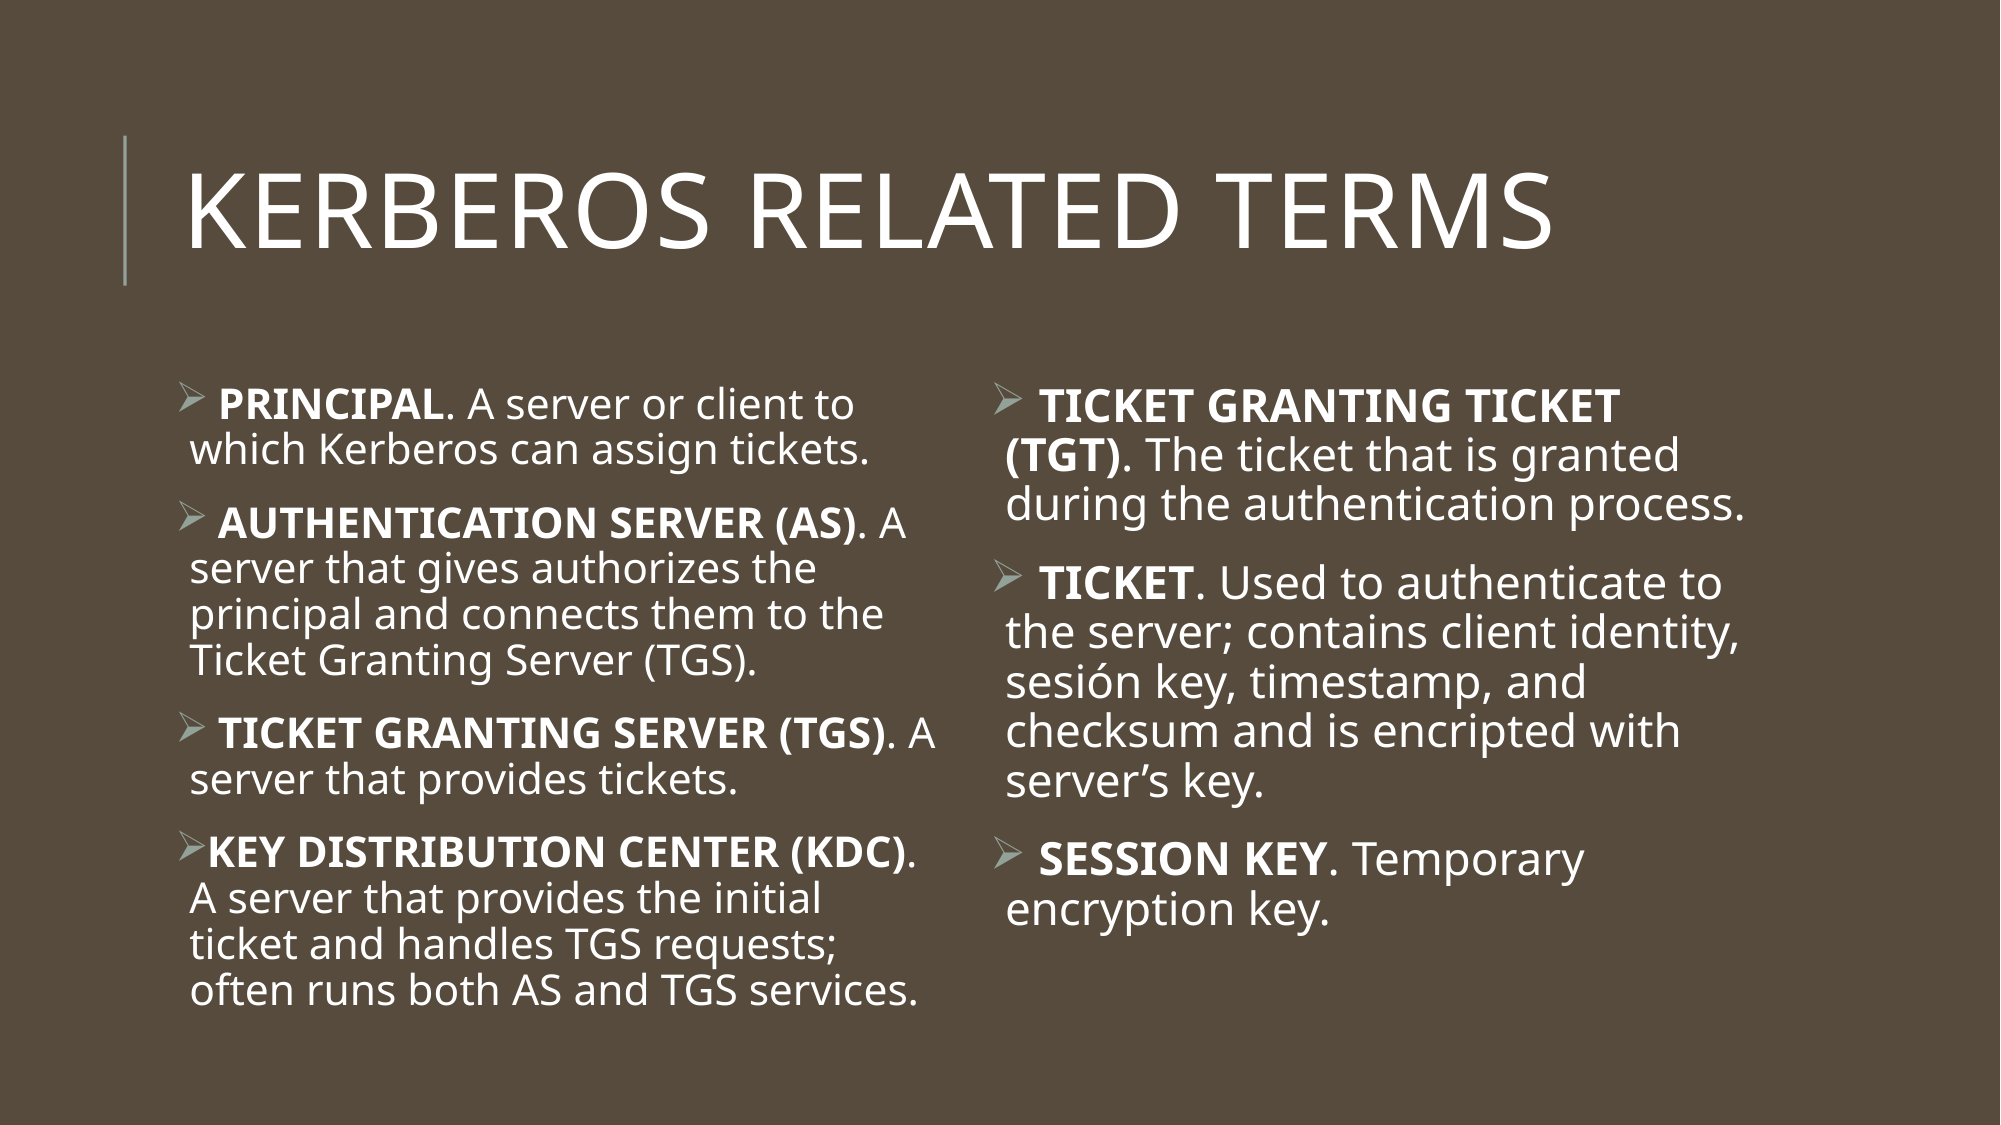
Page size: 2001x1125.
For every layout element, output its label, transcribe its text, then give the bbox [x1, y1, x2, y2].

list TICKET GRANTING TICKET (TGT). The ticket that is granted during the authentication process. TICKET. Used to authenticate to the server; contains client identity, sesión key, timestamp, and checksum and is encripted with server’s key. SESSION KEY. Temporary encryption key. [982, 375, 1763, 1035]
list PRINCIPAL. A server or client to which Kerberos can assign tickets. AUTHENTICATION SERVER (AS). A server that gives authorizes the principal and connects them to the Ticket Granting Server (TGS). TICKET GRANTING SERVER (TGS). A server that provides tickets. KEY DISTRIBUTION CENTER (KDC). A server that provides the initial ticket and handles TGS requests; often runs both AS and TGS services. [168, 375, 948, 1035]
title Kerberos related terms [168, 96, 1763, 342]
